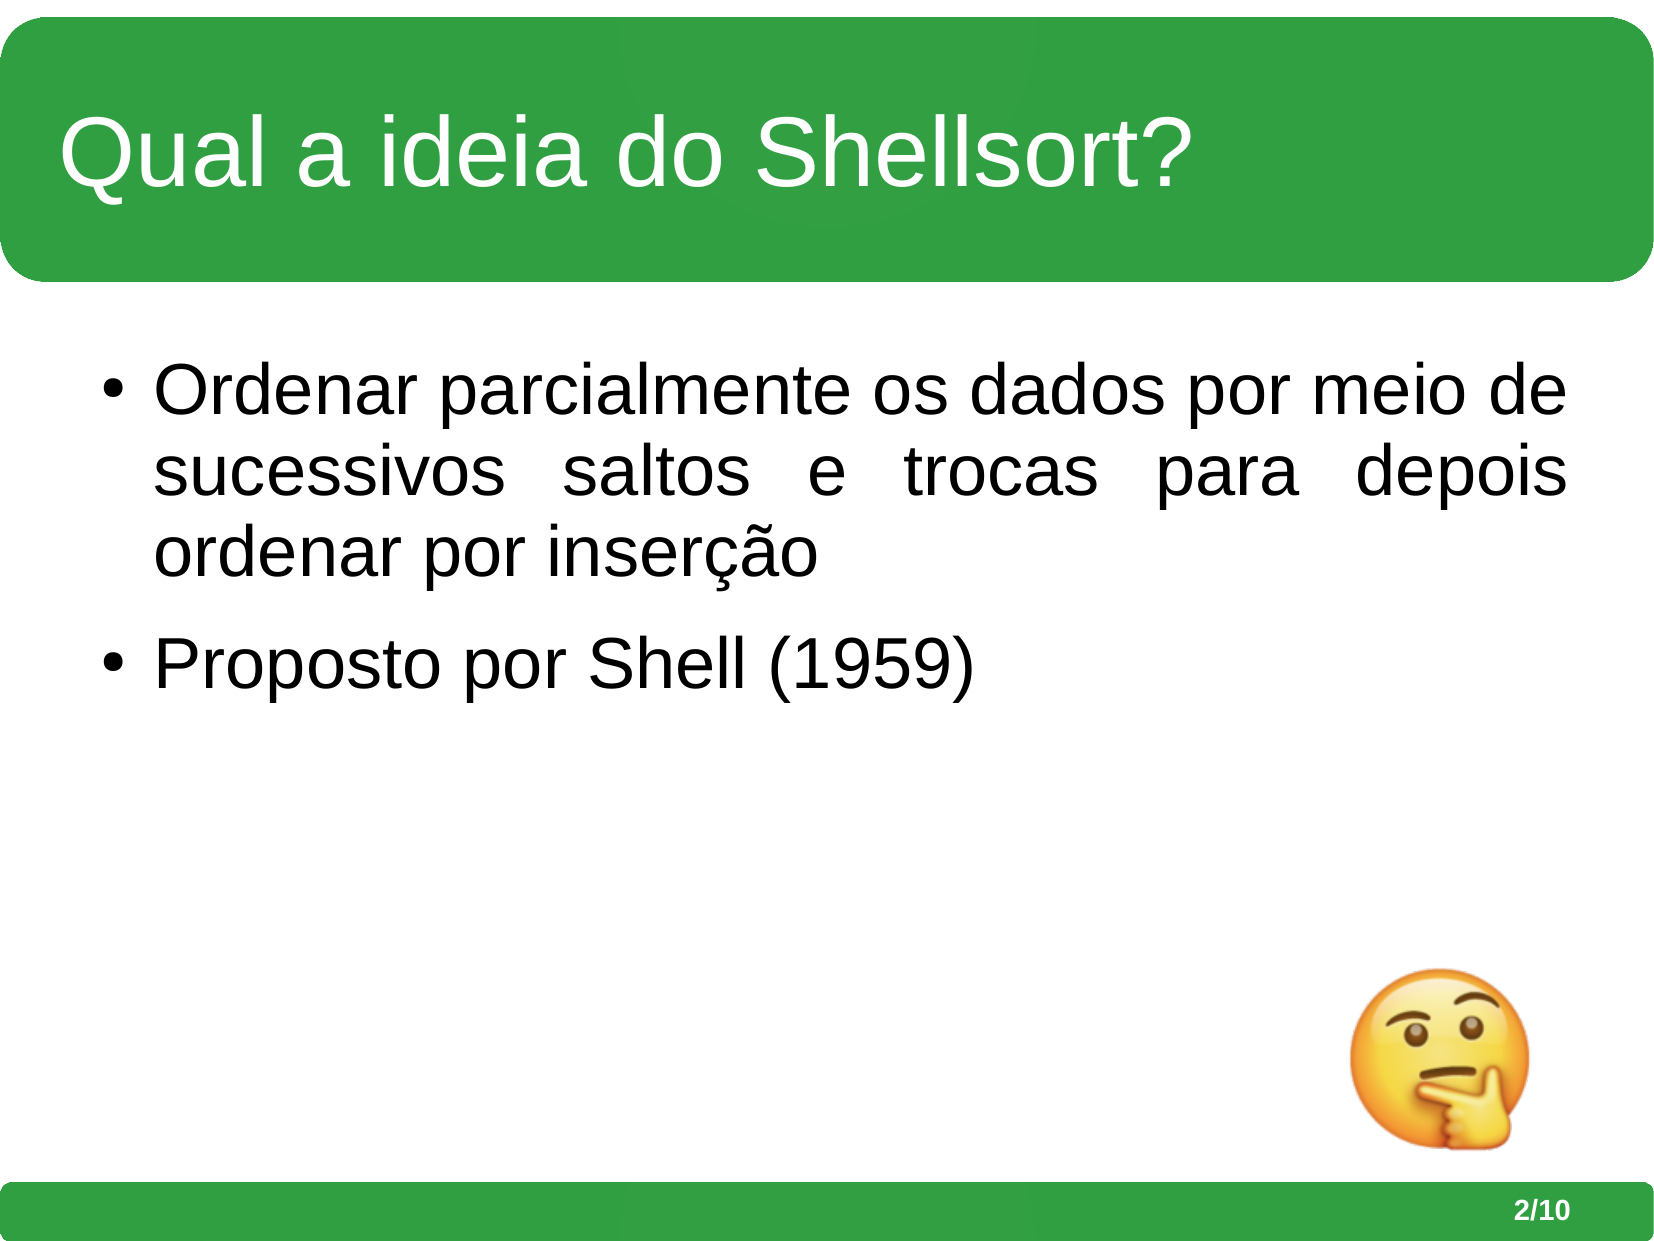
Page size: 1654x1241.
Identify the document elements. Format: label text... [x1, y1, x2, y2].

list Ordenar parcialmente os dados por meio de sucessivos saltos e trocas para depois ordenar por inserção Proposto por Shell (1959) [82, 349, 1571, 1069]
picture [1346, 964, 1534, 1152]
title Qual a ideia do Shellsort? [59, 64, 1595, 239]
